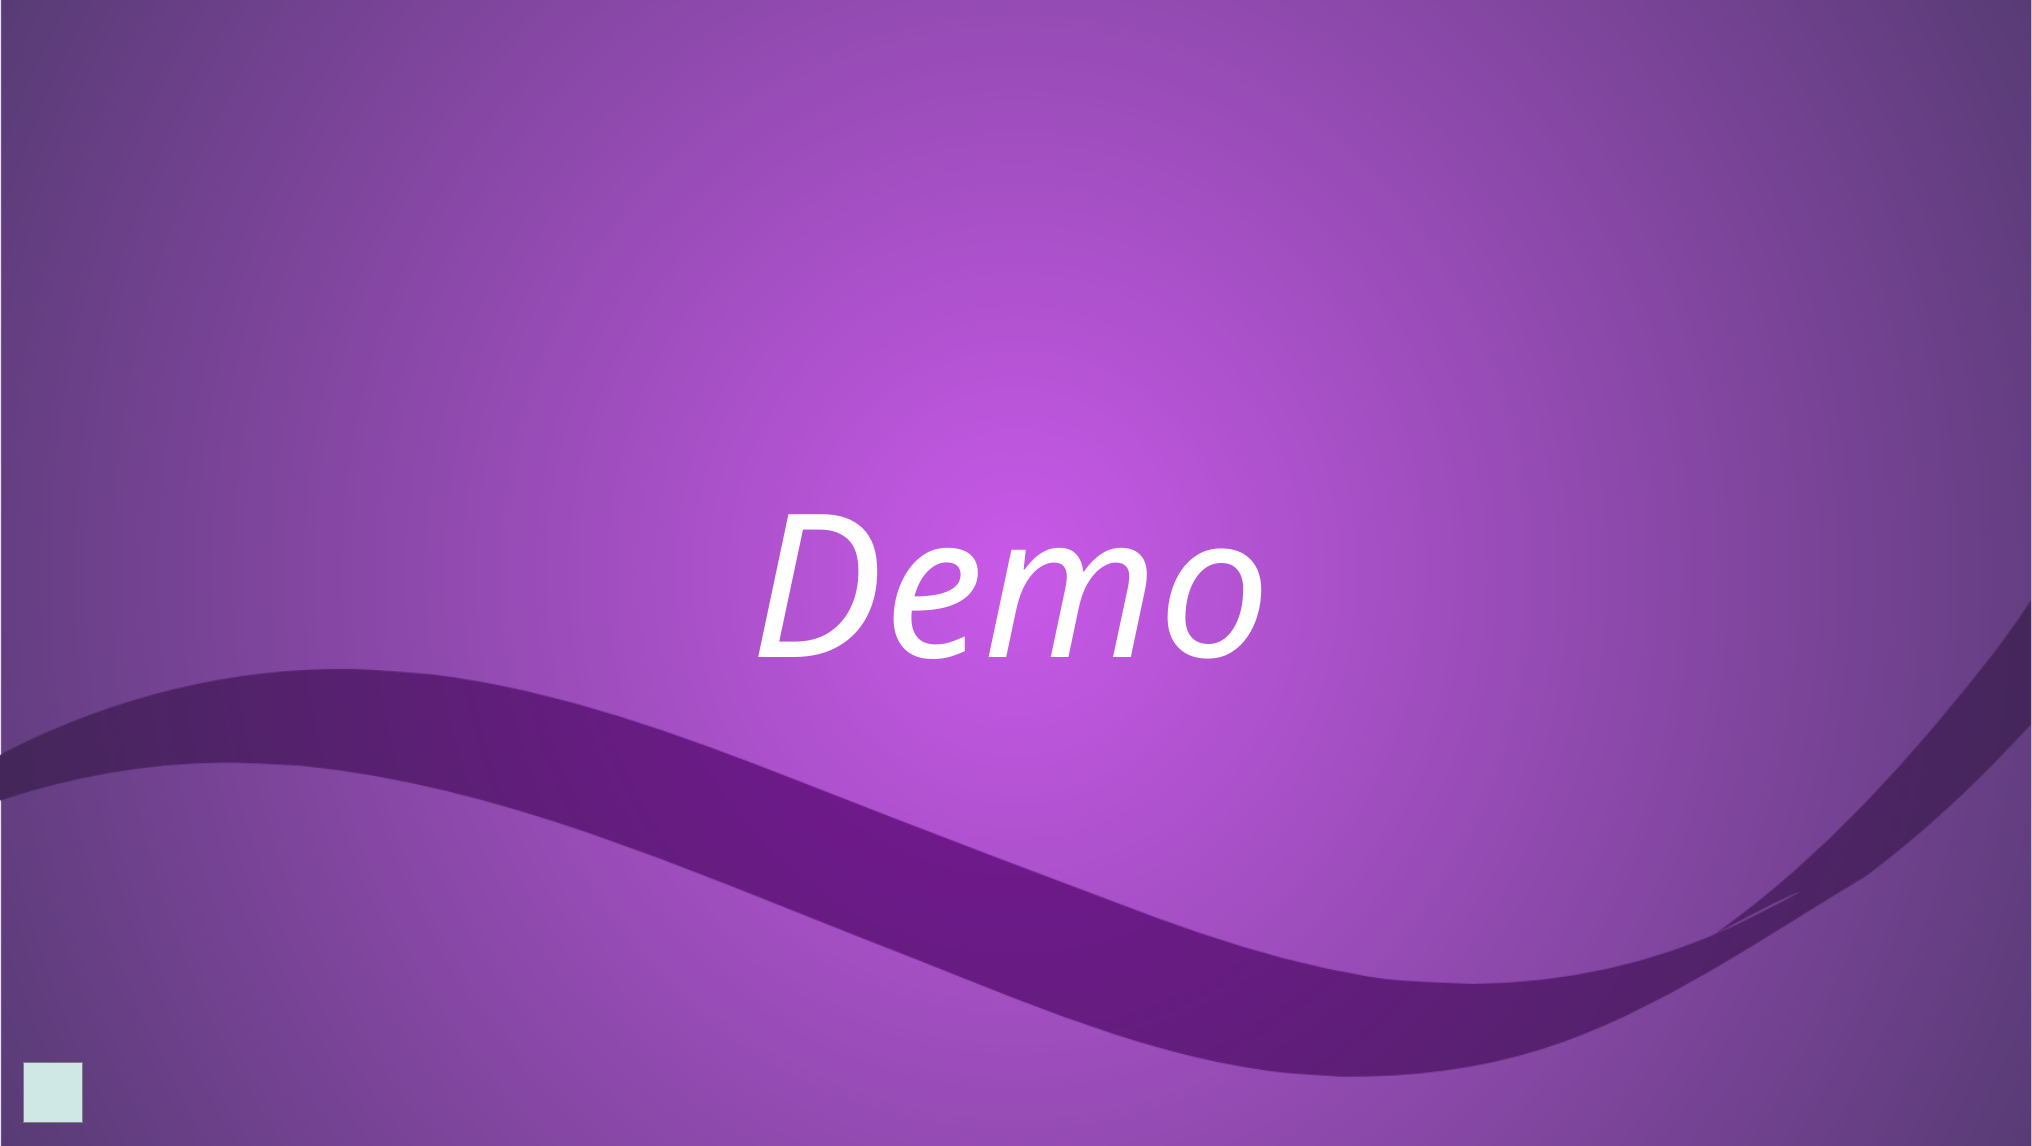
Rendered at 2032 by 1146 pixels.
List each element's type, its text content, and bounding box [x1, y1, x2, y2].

title Demo [96, 446, 1926, 713]
text_box [23, 1062, 83, 1123]
picture [0, 0, 2032, 1146]
